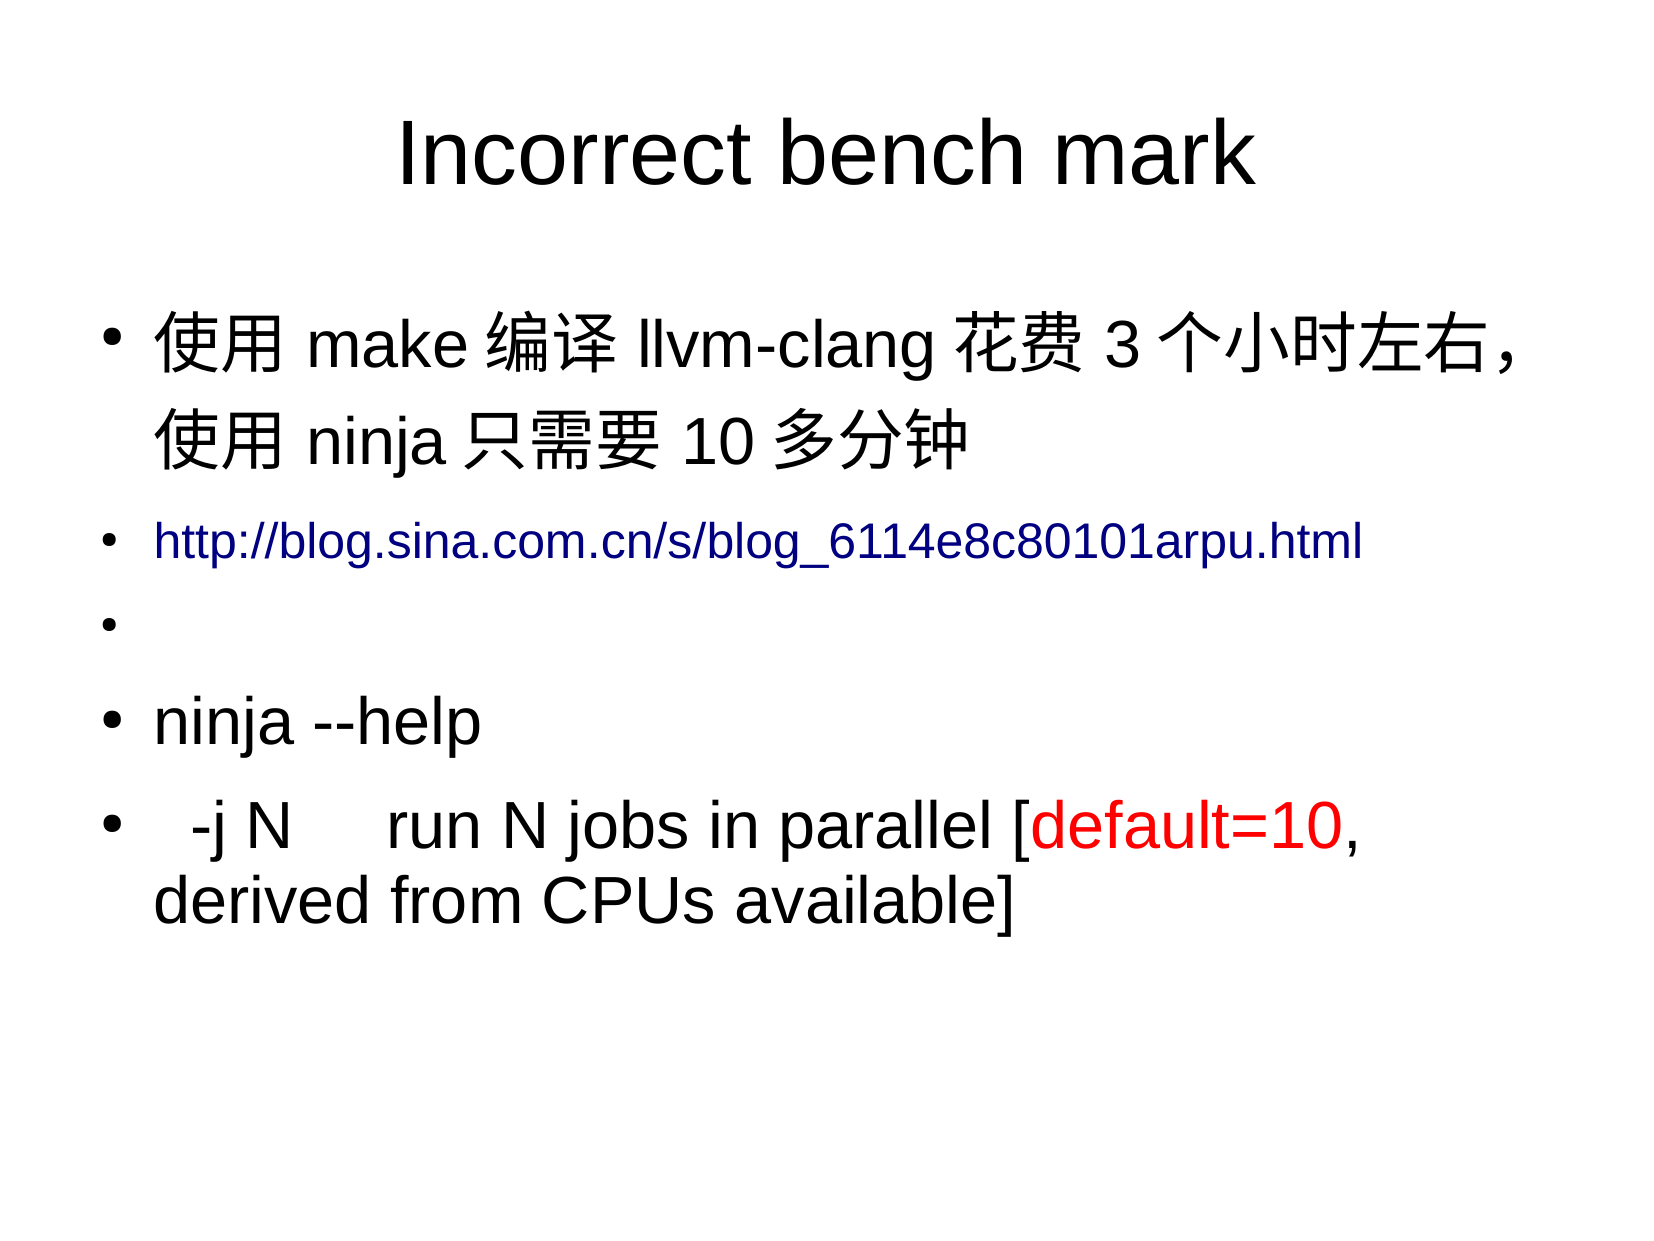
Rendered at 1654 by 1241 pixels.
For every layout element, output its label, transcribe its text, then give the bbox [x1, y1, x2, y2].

list 使用make编译llvm-clang花费3个小时左右，使用ninja只需要10多分钟 http://blog.sina.com.cn/s/blog_6114e8c80101arpu.html ninja --help -j N run N jobs in parallel [default=10, derived from CPUs available] [82, 290, 1571, 1010]
title Incorrect bench mark [82, 49, 1571, 257]
